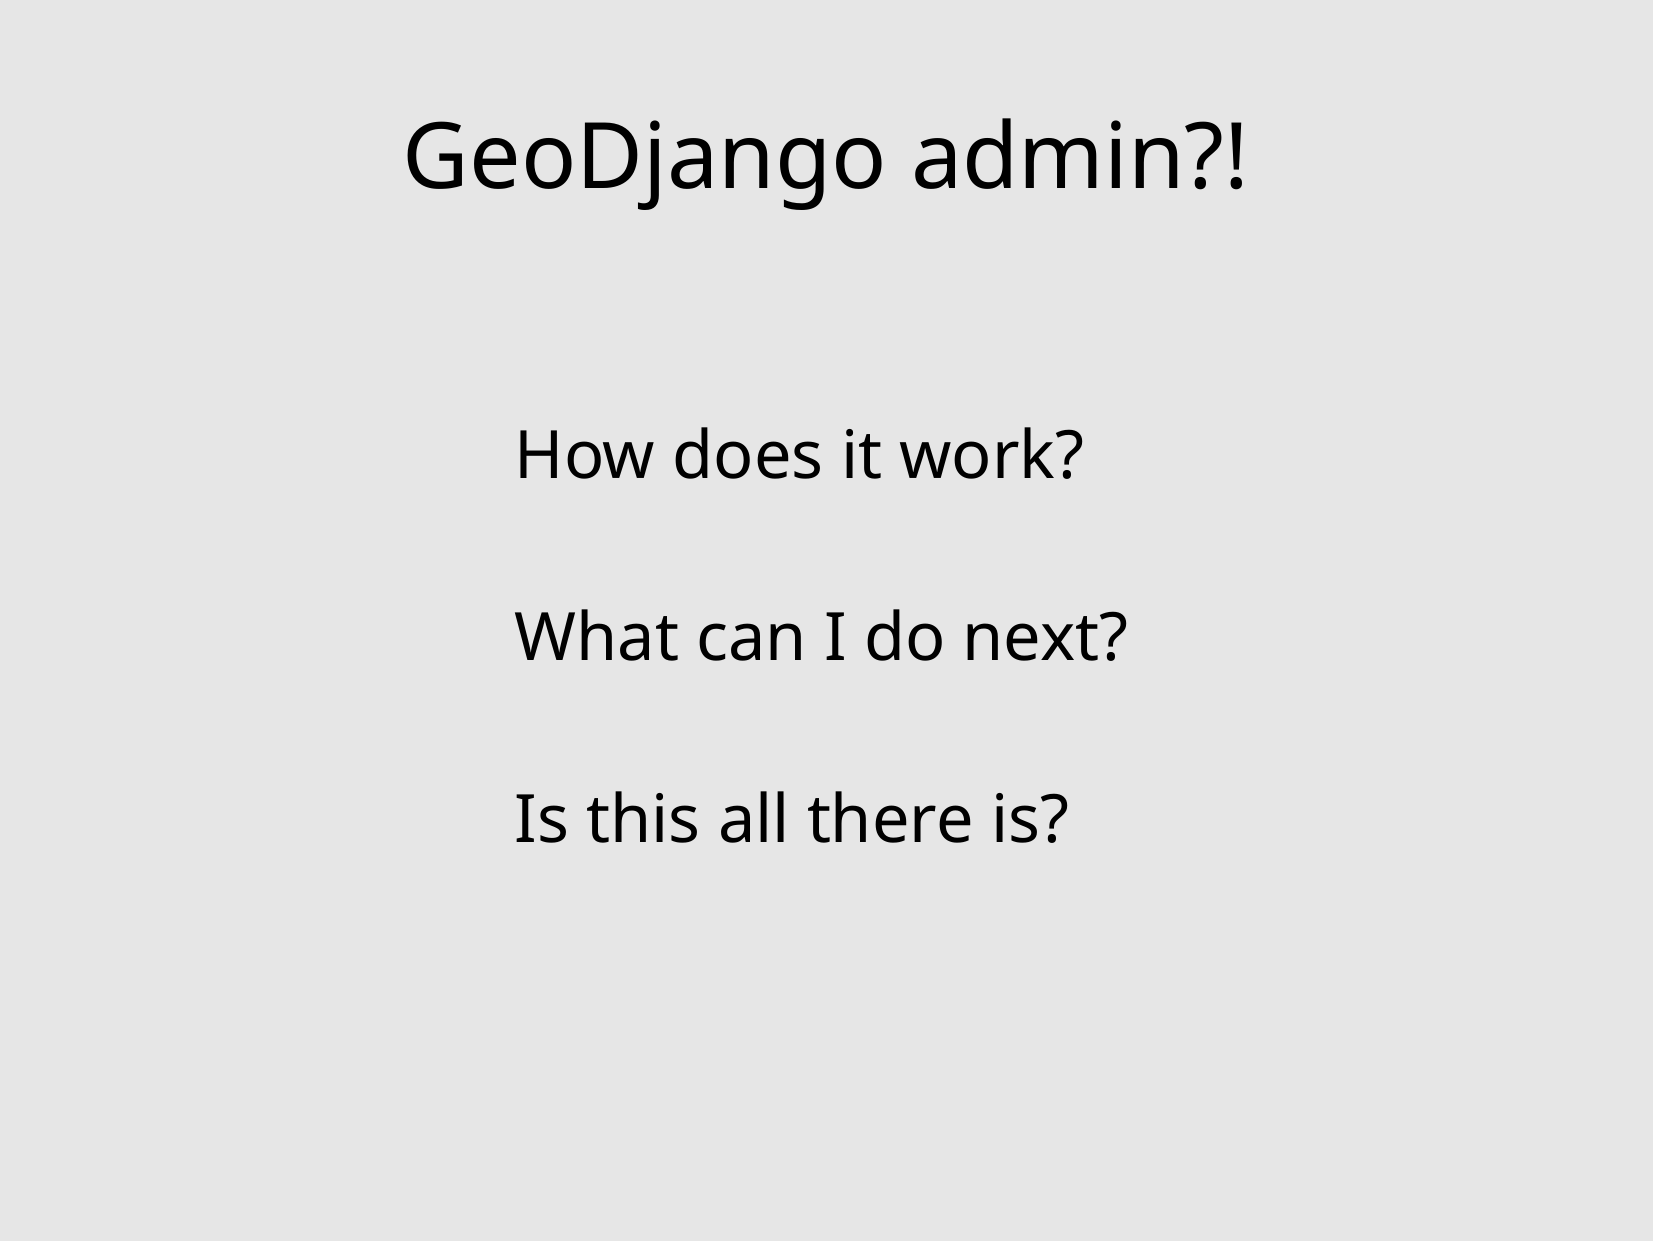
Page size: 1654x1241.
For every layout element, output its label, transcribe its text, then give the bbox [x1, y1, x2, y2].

title GeoDjango admin?! [82, 56, 1571, 250]
text_box How does it work? What can I do next? Is this all there is? [499, 400, 1196, 805]
